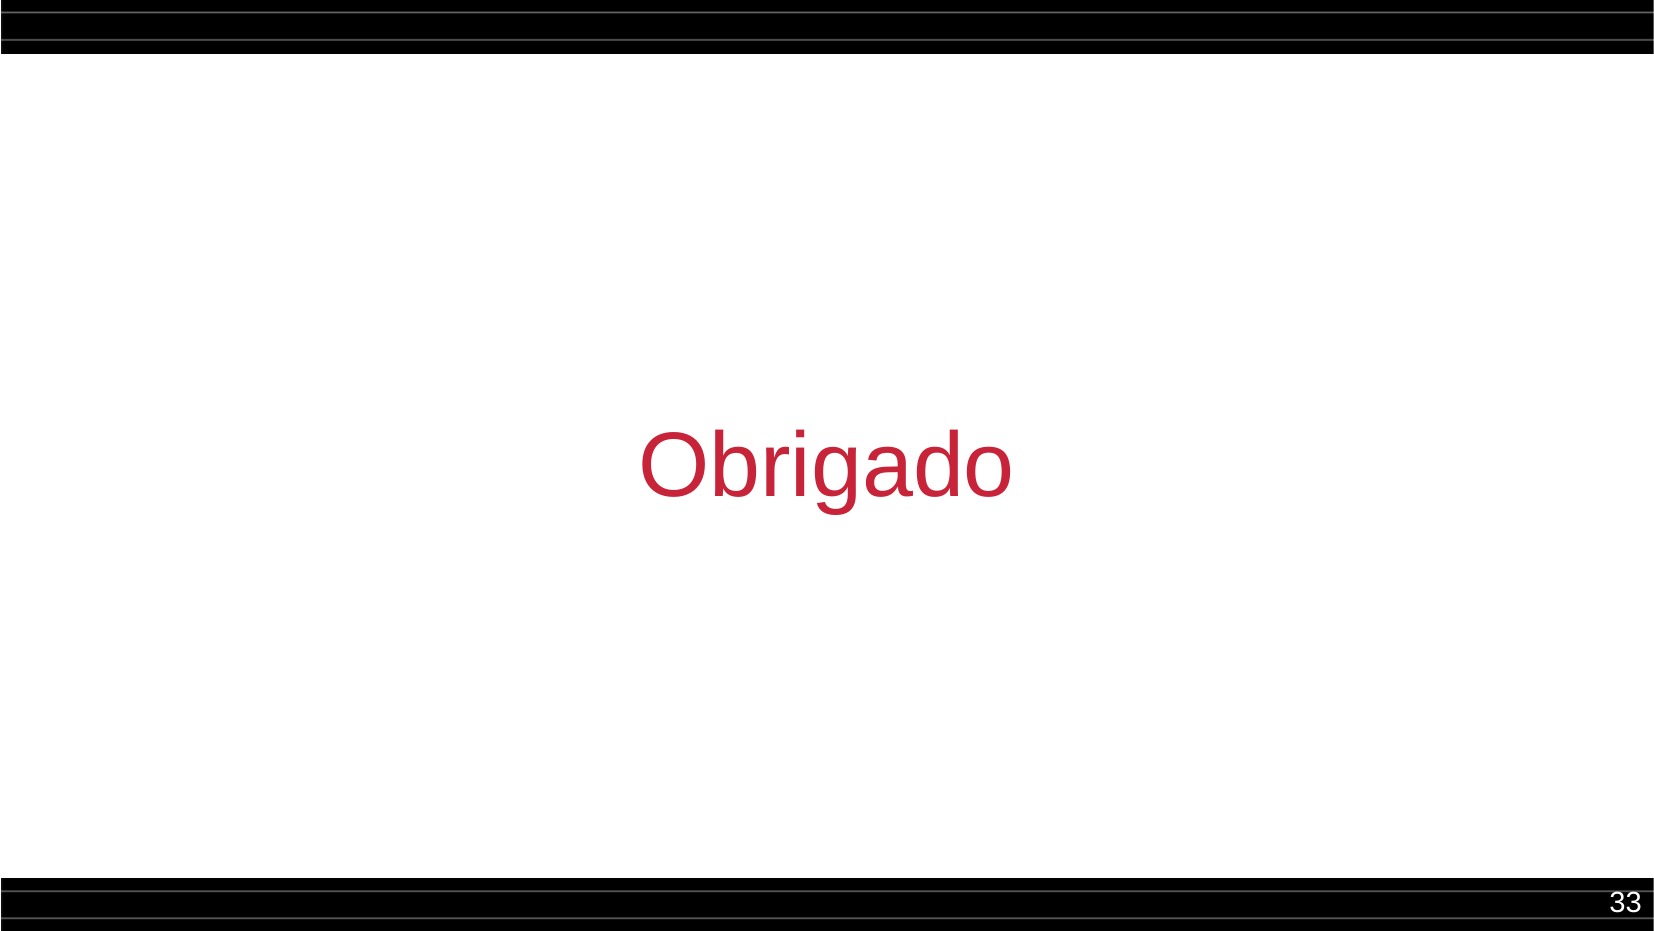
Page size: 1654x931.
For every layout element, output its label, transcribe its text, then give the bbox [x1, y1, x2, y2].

picture [1, 878, 1654, 931]
title Obrigado [82, 387, 1571, 543]
picture [1, 0, 1654, 54]
